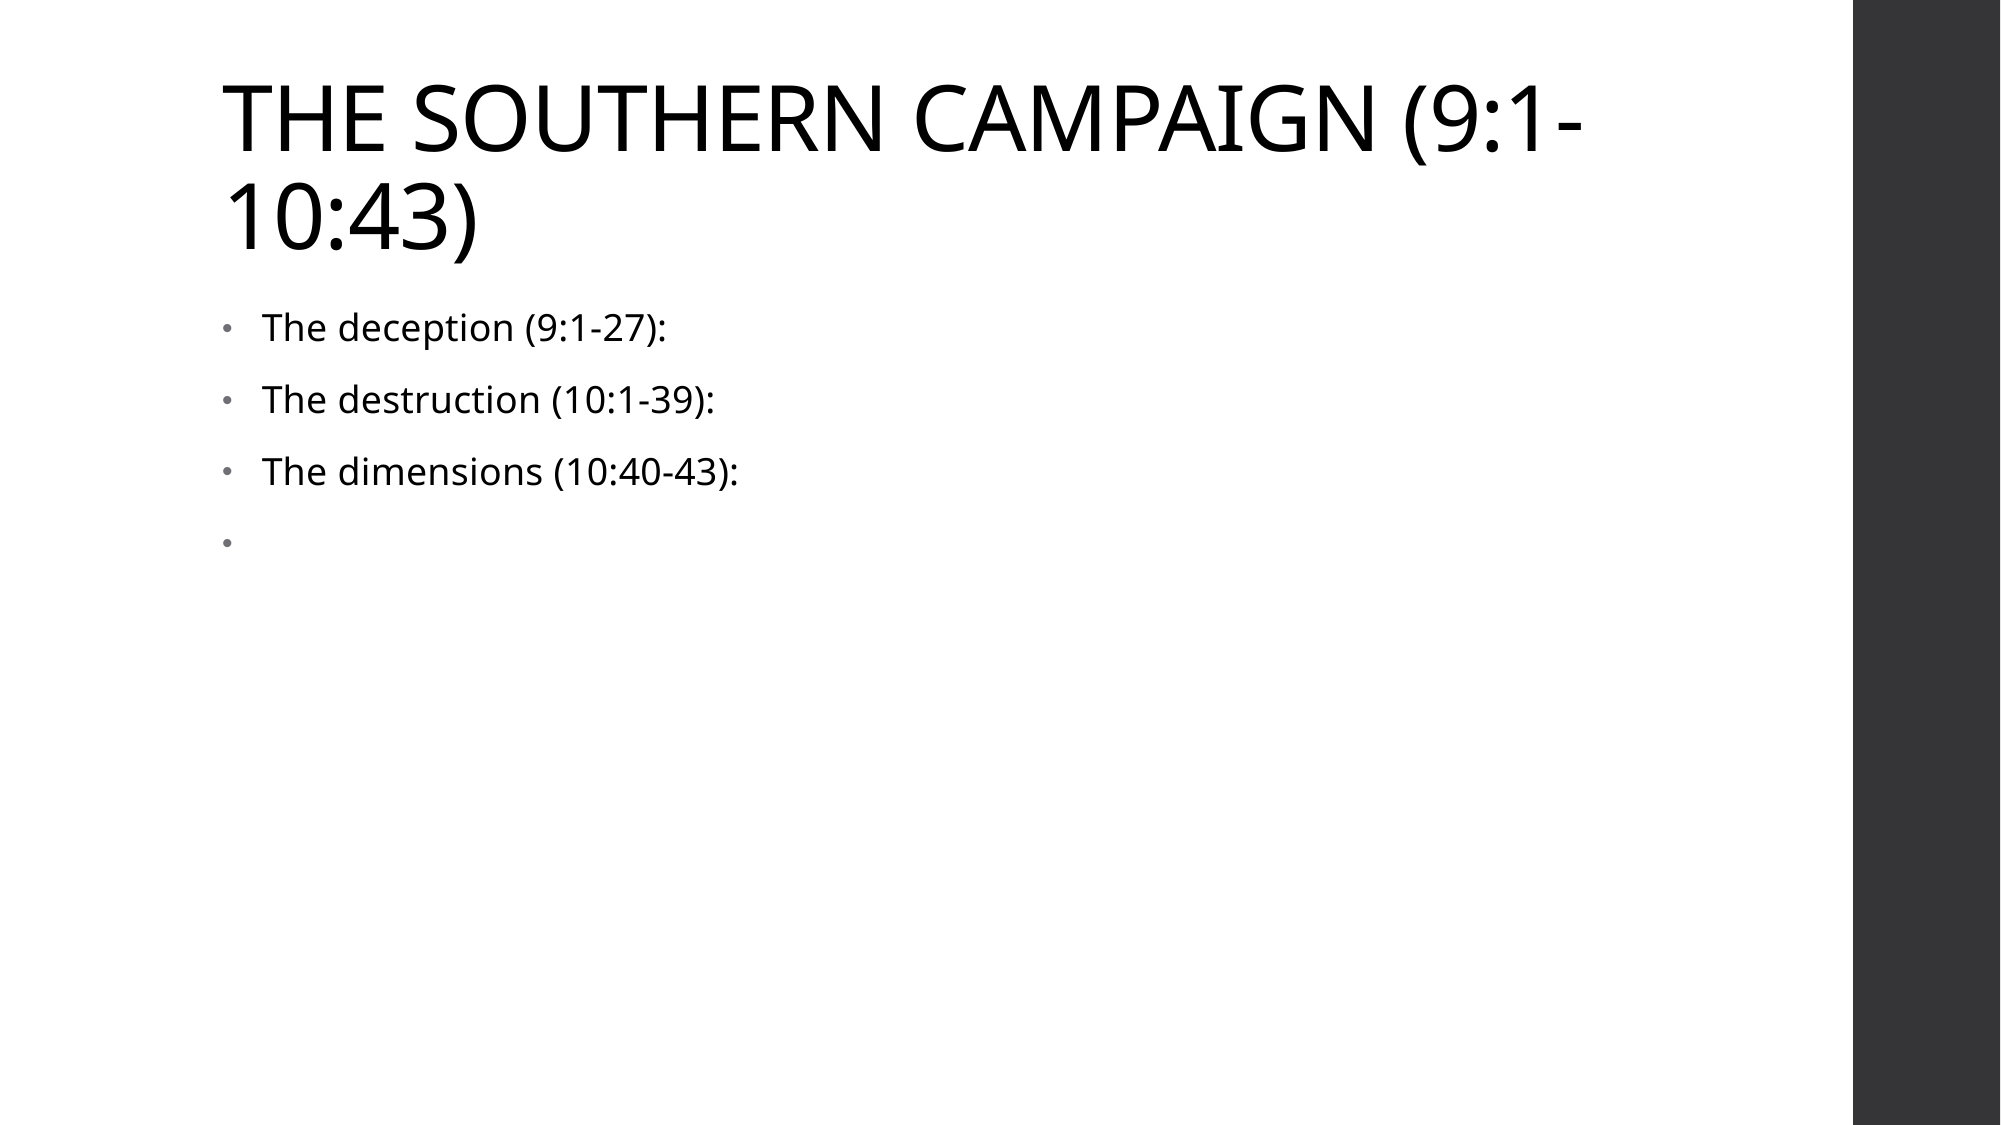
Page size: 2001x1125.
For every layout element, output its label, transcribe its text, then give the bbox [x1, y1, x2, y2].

title THE SOUTHERN CAMPAIGN (9:1-10:43) [206, 60, 1797, 278]
list The deception (9:1-27): The destruction (10:1-39): The dimensions (10:40-43): [206, 299, 1617, 1014]
